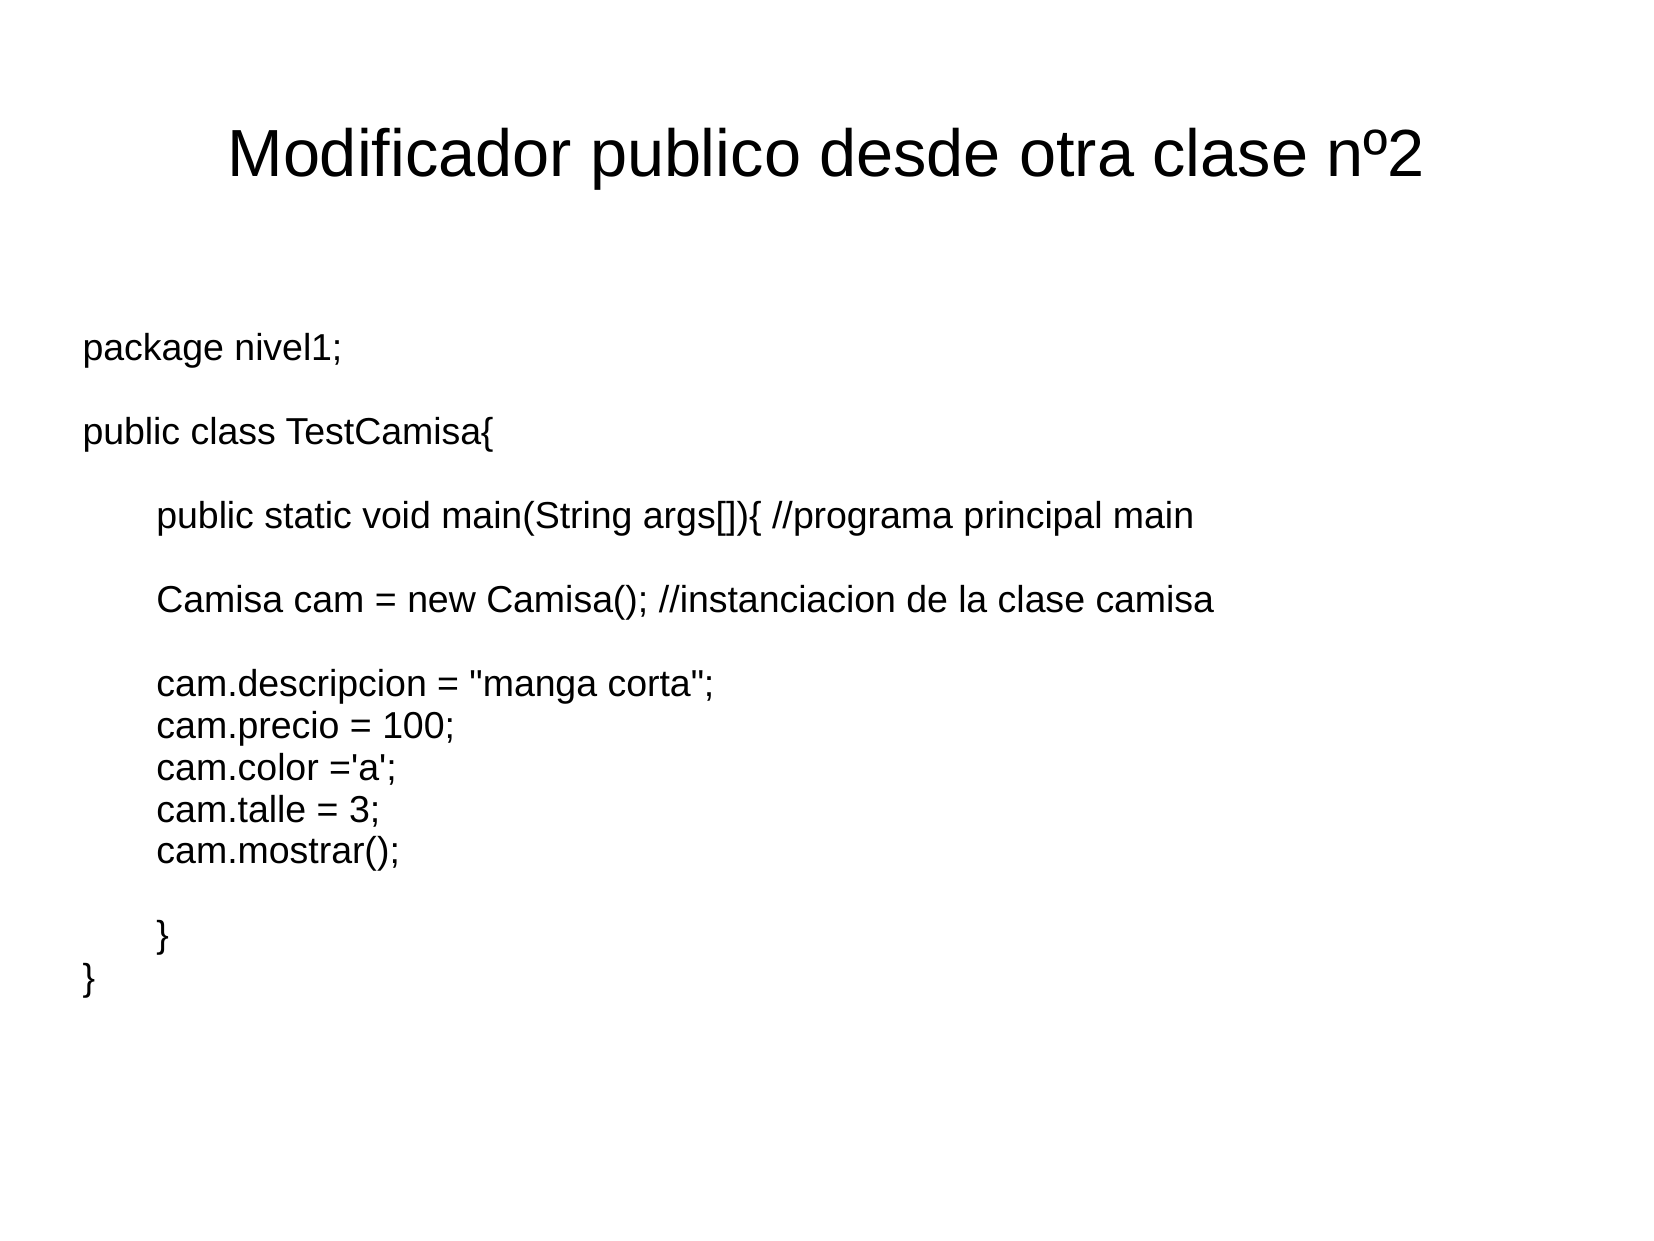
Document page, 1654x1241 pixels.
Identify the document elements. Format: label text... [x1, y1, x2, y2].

title Modificador publico desde otra clase nº2 [82, 49, 1571, 257]
subtitle package nivel1; public class TestCamisa{ public static void main(String args[]){ //programa principal main Camisa cam = new Camisa(); //instanciacion de la clase camisa cam.descripcion = "manga corta"; cam.precio = 100; cam.color ='a'; cam.talle = 3; cam.mostrar(); } } [82, 290, 1571, 1109]
